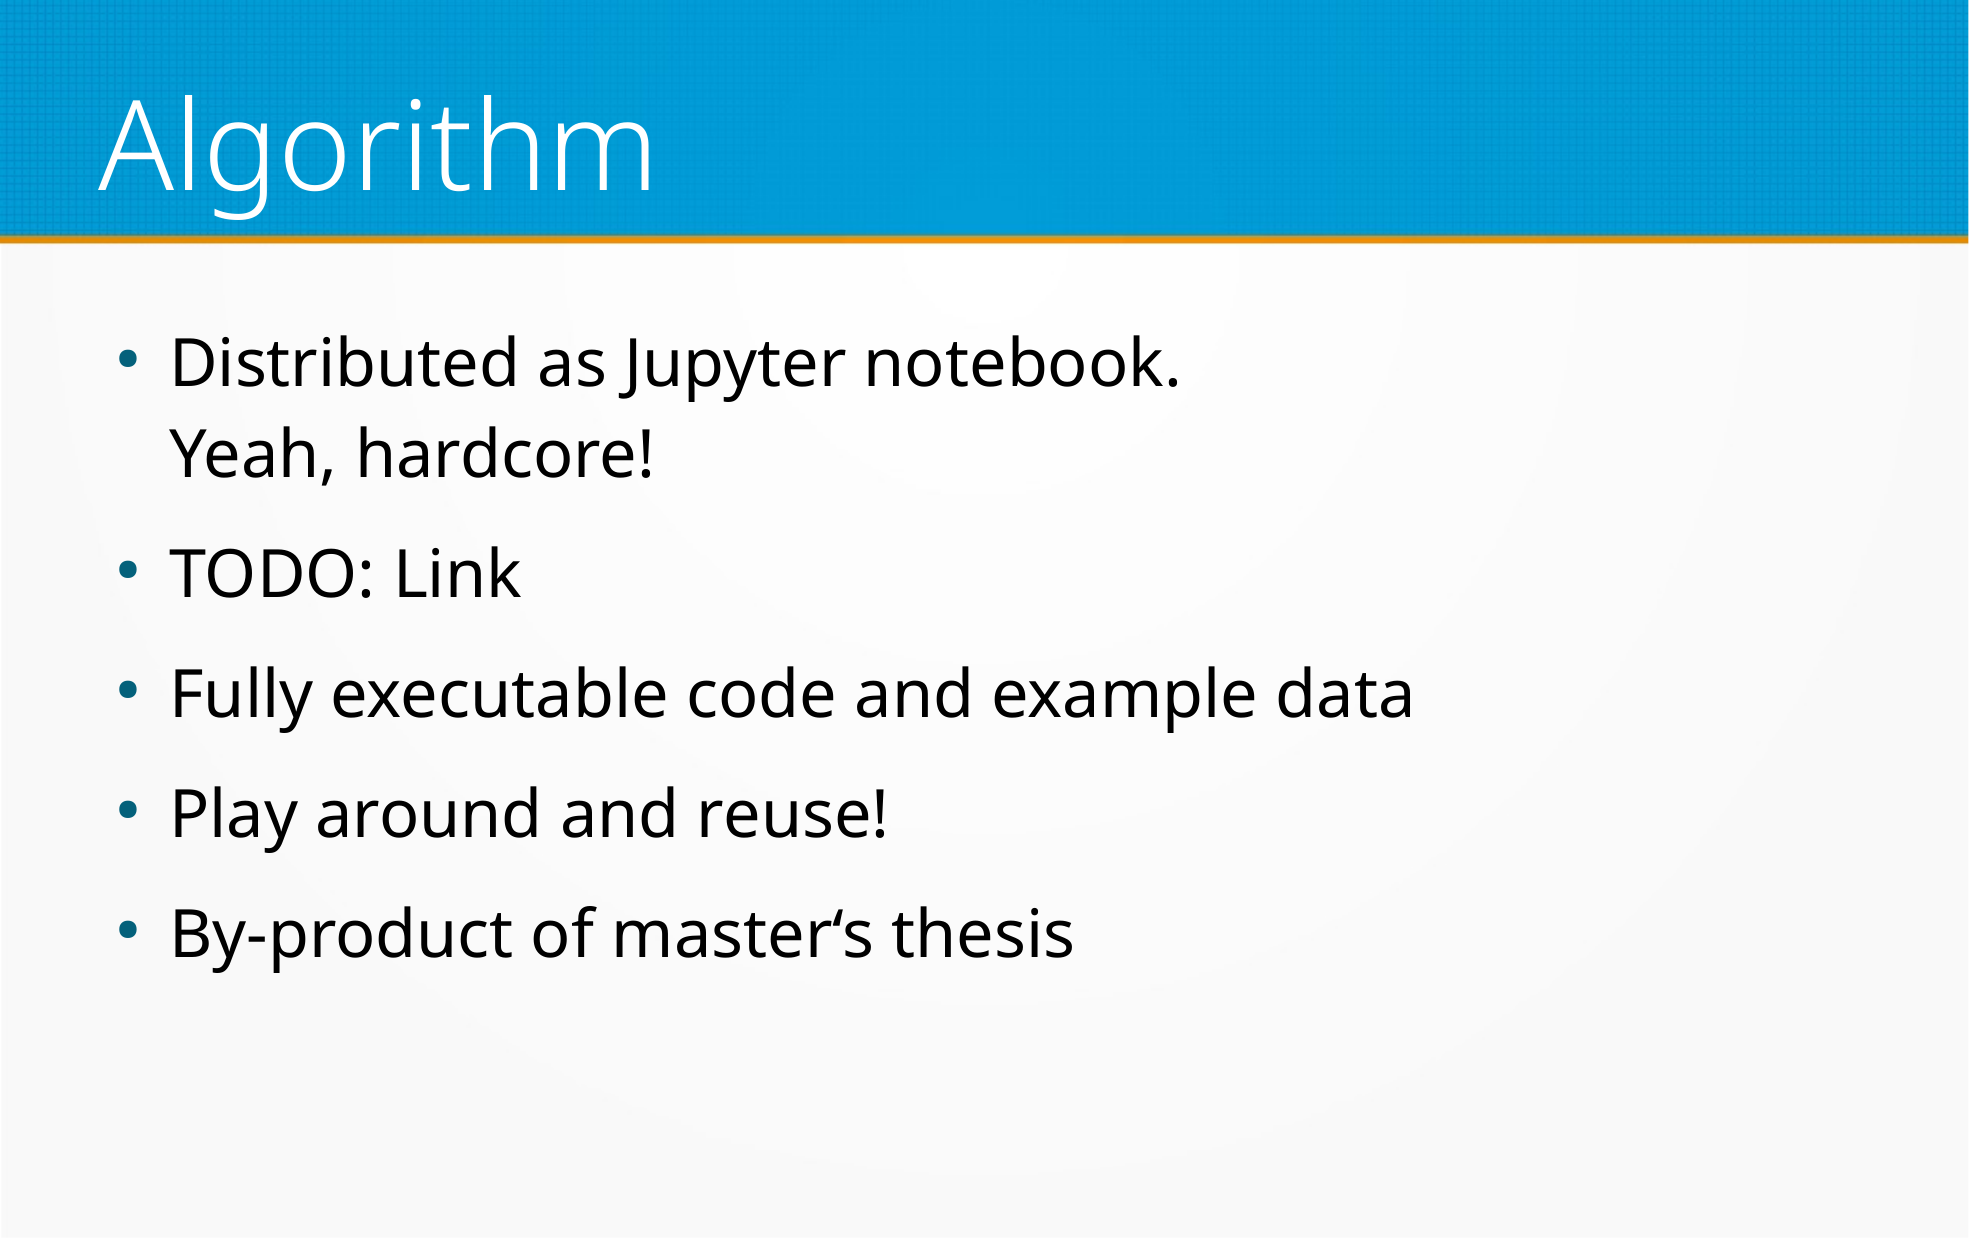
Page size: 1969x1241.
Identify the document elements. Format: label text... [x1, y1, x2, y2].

list Distributed as Jupyter notebook. Yeah, hardcore! TODO: Link Fully executable code and example data Play around and reuse! By-product of master‘s thesis [98, 315, 1861, 1081]
picture [0, 233, 1969, 1241]
title Algorithm [98, 19, 1870, 227]
